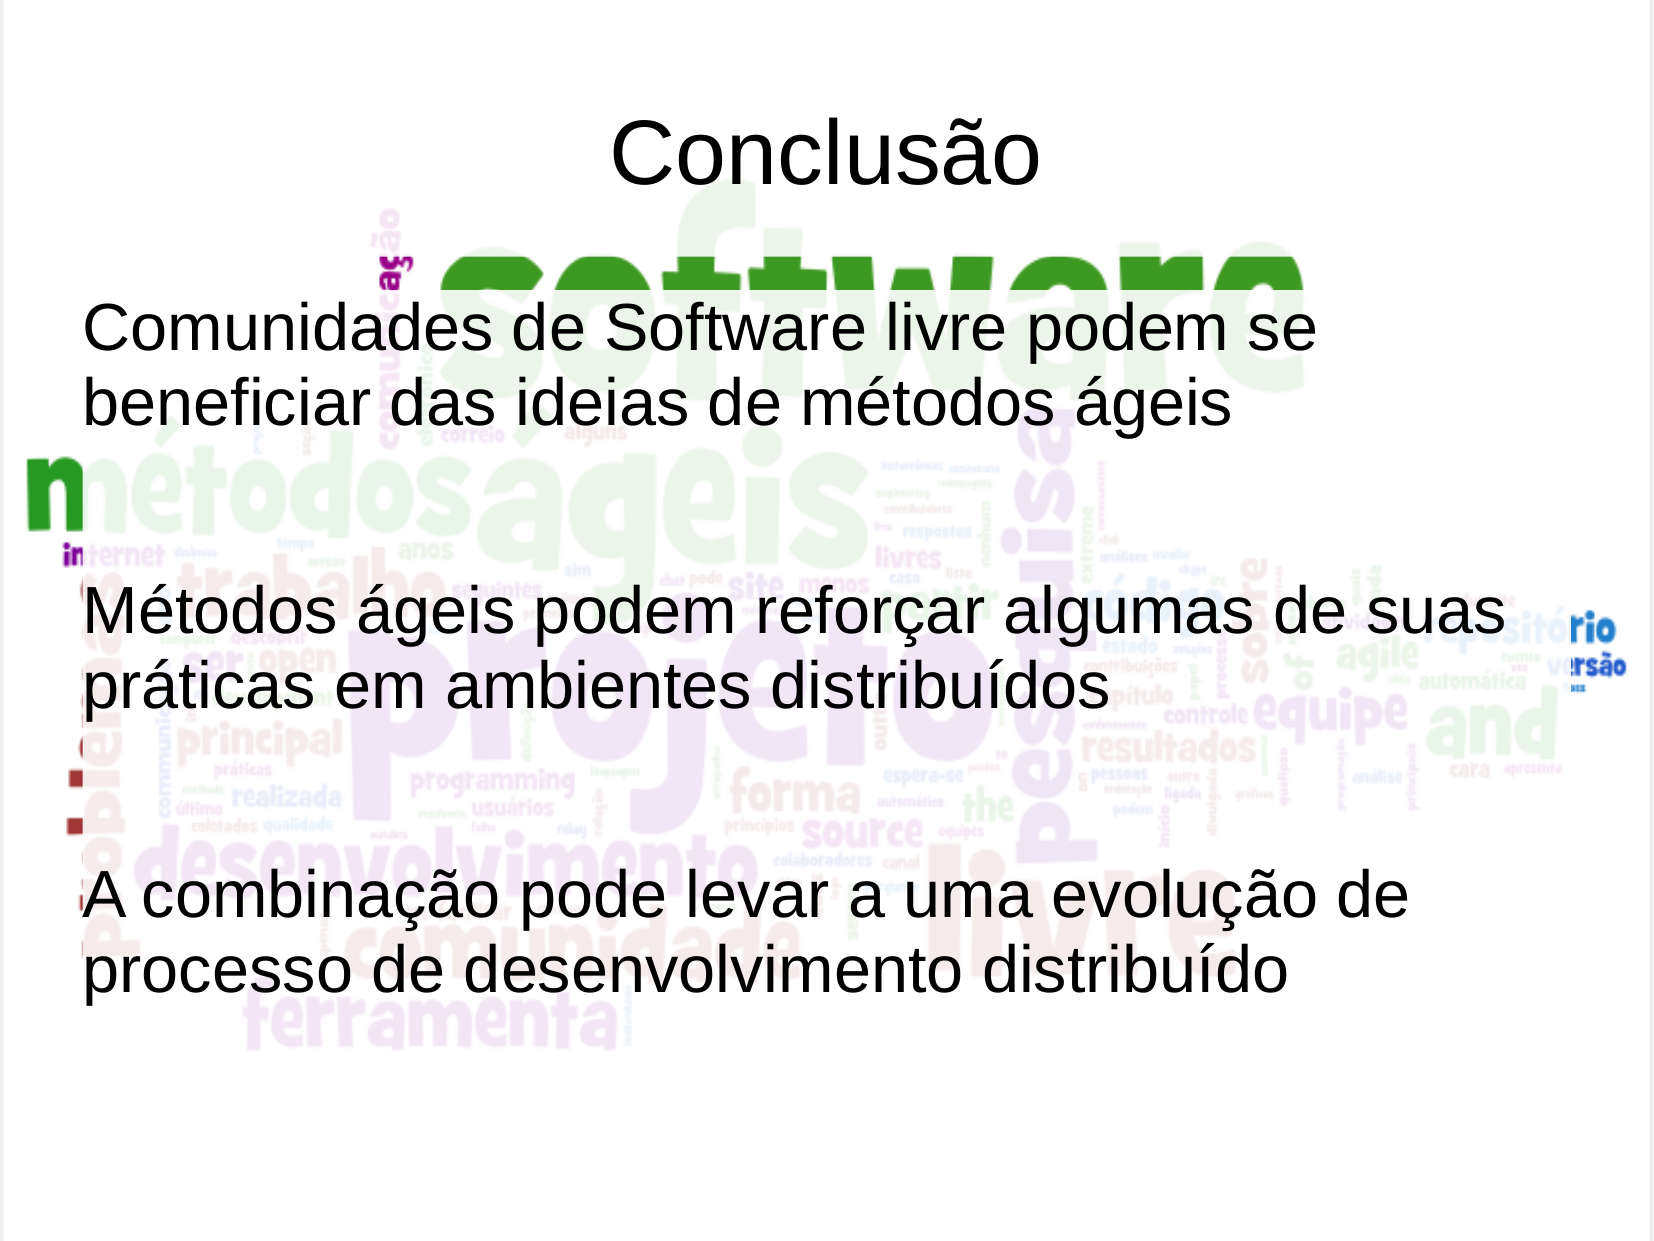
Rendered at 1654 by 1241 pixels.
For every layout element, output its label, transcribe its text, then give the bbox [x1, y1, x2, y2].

picture [0, 0, 1654, 1241]
list Comunidades de Software livre podem se beneficiar das ideias de métodos ágeis Métodos ágeis podem reforçar algumas de suas práticas em ambientes distribuídos A combinação pode levar a uma evolução de processo de desenvolvimento distribuído [82, 290, 1571, 1094]
title Conclusão [82, 49, 1571, 257]
